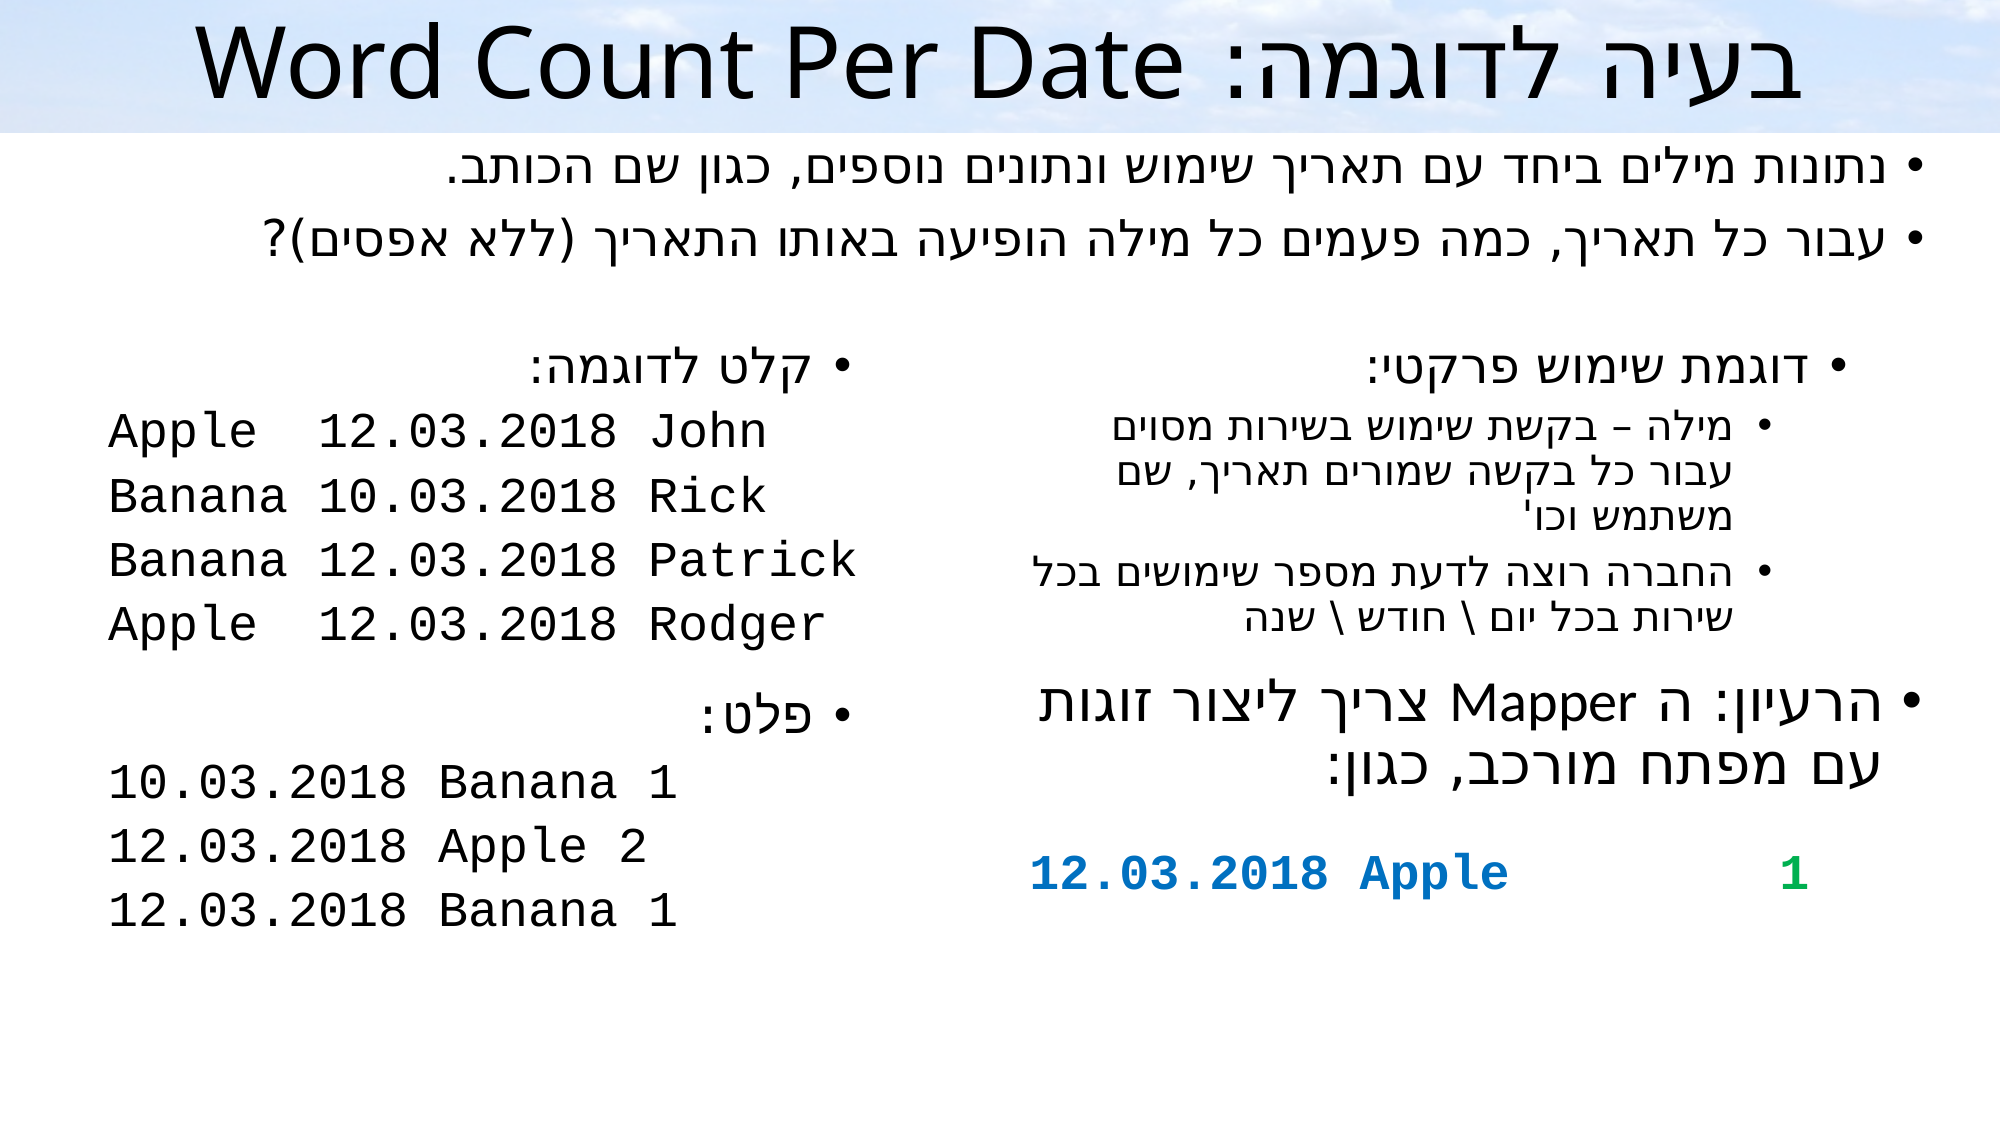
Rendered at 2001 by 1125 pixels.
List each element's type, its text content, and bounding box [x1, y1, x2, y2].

text_box דוגמת שימוש פרקטי: מילה – בקשת שימוש בשירות מסוים עבור כל בקשה שמורים תאריך, שם משתמש וכו' החברה רוצה לדעת מספר שימושים בכל שירות בכל יום \ חודש \ שנה [1014, 332, 1938, 663]
list נתונות מילים ביחד עם תאריך שימוש ונתונים נוספים, כגון שם הכותב. עבור כל תאריך, כמה פעמים כל מילה הופיעה באותו התאריך (ללא אפסים)? [67, 132, 1938, 309]
text_box הרעיון: ה Mapper צריך ליצור זוגות עם מפתח מורכב, כגון: 12.03.2018 Apple 1 [1014, 663, 1938, 1057]
title בעיה לדוגמה: Word Count Per Date [0, 0, 2000, 133]
text_box קלט לדוגמה: Apple 12.03.2018 John Banana 10.03.2018 Rick Banana 12.03.2018 Patrick Apple 12.03.2018 Rodger פלט: 10.03.2018 Banana 1 12.03.2018 Apple 2 12.03.2018 Banana 1 [18, 332, 942, 954]
